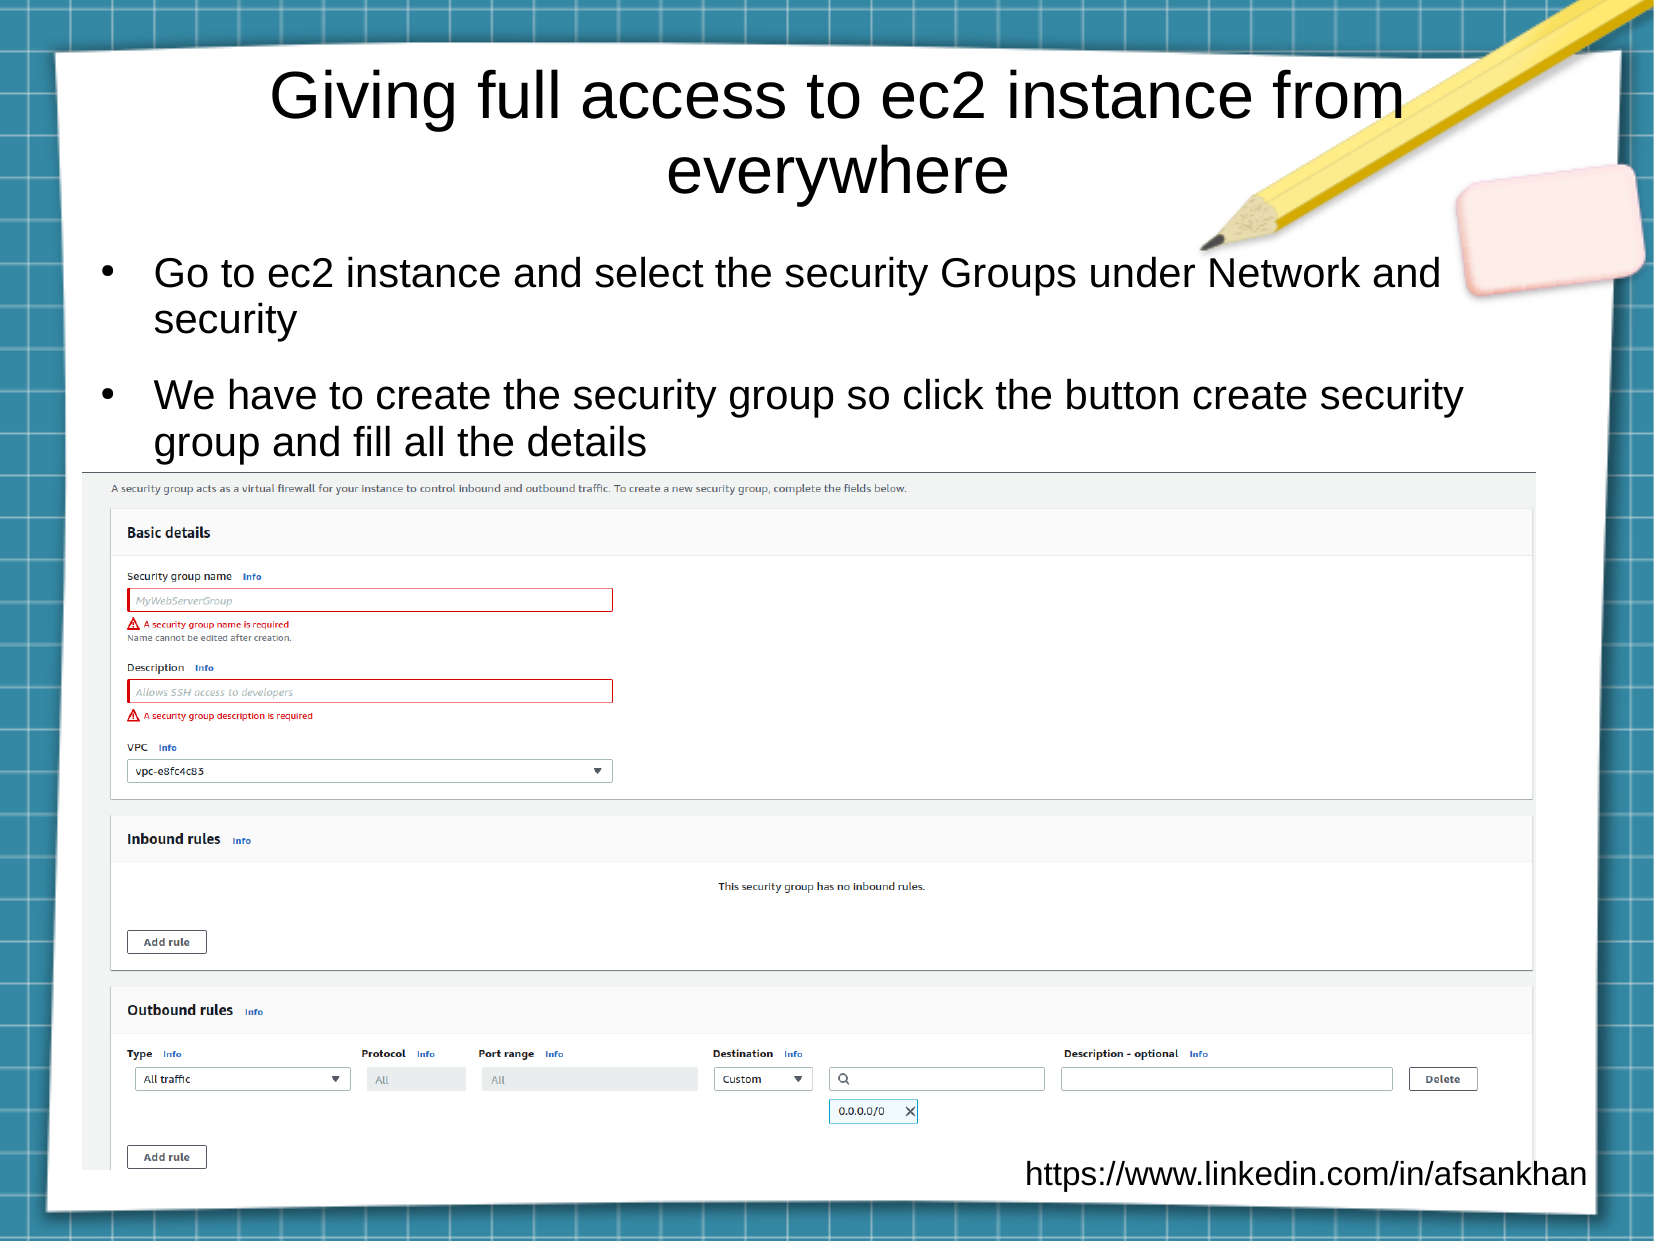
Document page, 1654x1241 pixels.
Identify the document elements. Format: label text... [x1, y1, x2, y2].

text_box https://www.linkedin.com/in/afsankhan [1010, 1148, 1604, 1201]
picture [0, 0, 1654, 1241]
title Giving full access to ec2 instance from everywhere [94, 29, 1583, 237]
list Go to ec2 instance and select the security Groups under Network and security We have to create the security group so click the button create security group and fill all the details [82, 249, 1571, 969]
